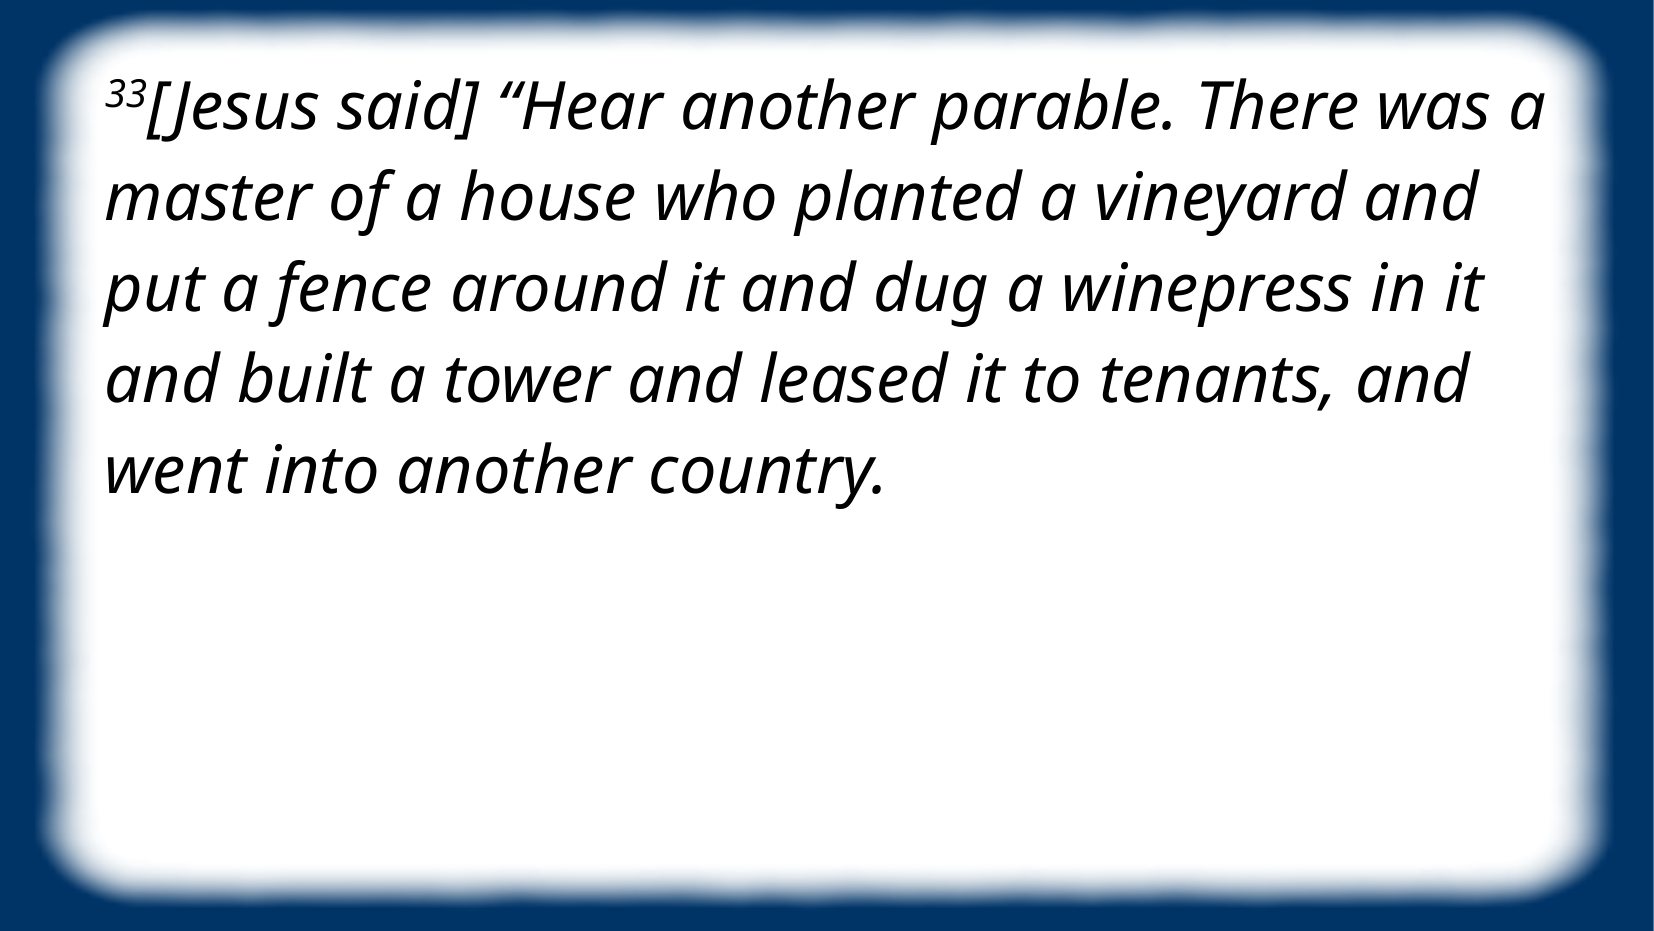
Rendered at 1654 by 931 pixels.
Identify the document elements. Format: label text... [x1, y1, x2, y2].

picture [0, 0, 1654, 931]
text_box 33[Jesus said] “Hear another parable. There was a master of a house who planted a vineyard and put a fence around it and dug a winepress in it and built a tower and leased it to tenants, and went into another country. [90, 51, 1576, 511]
